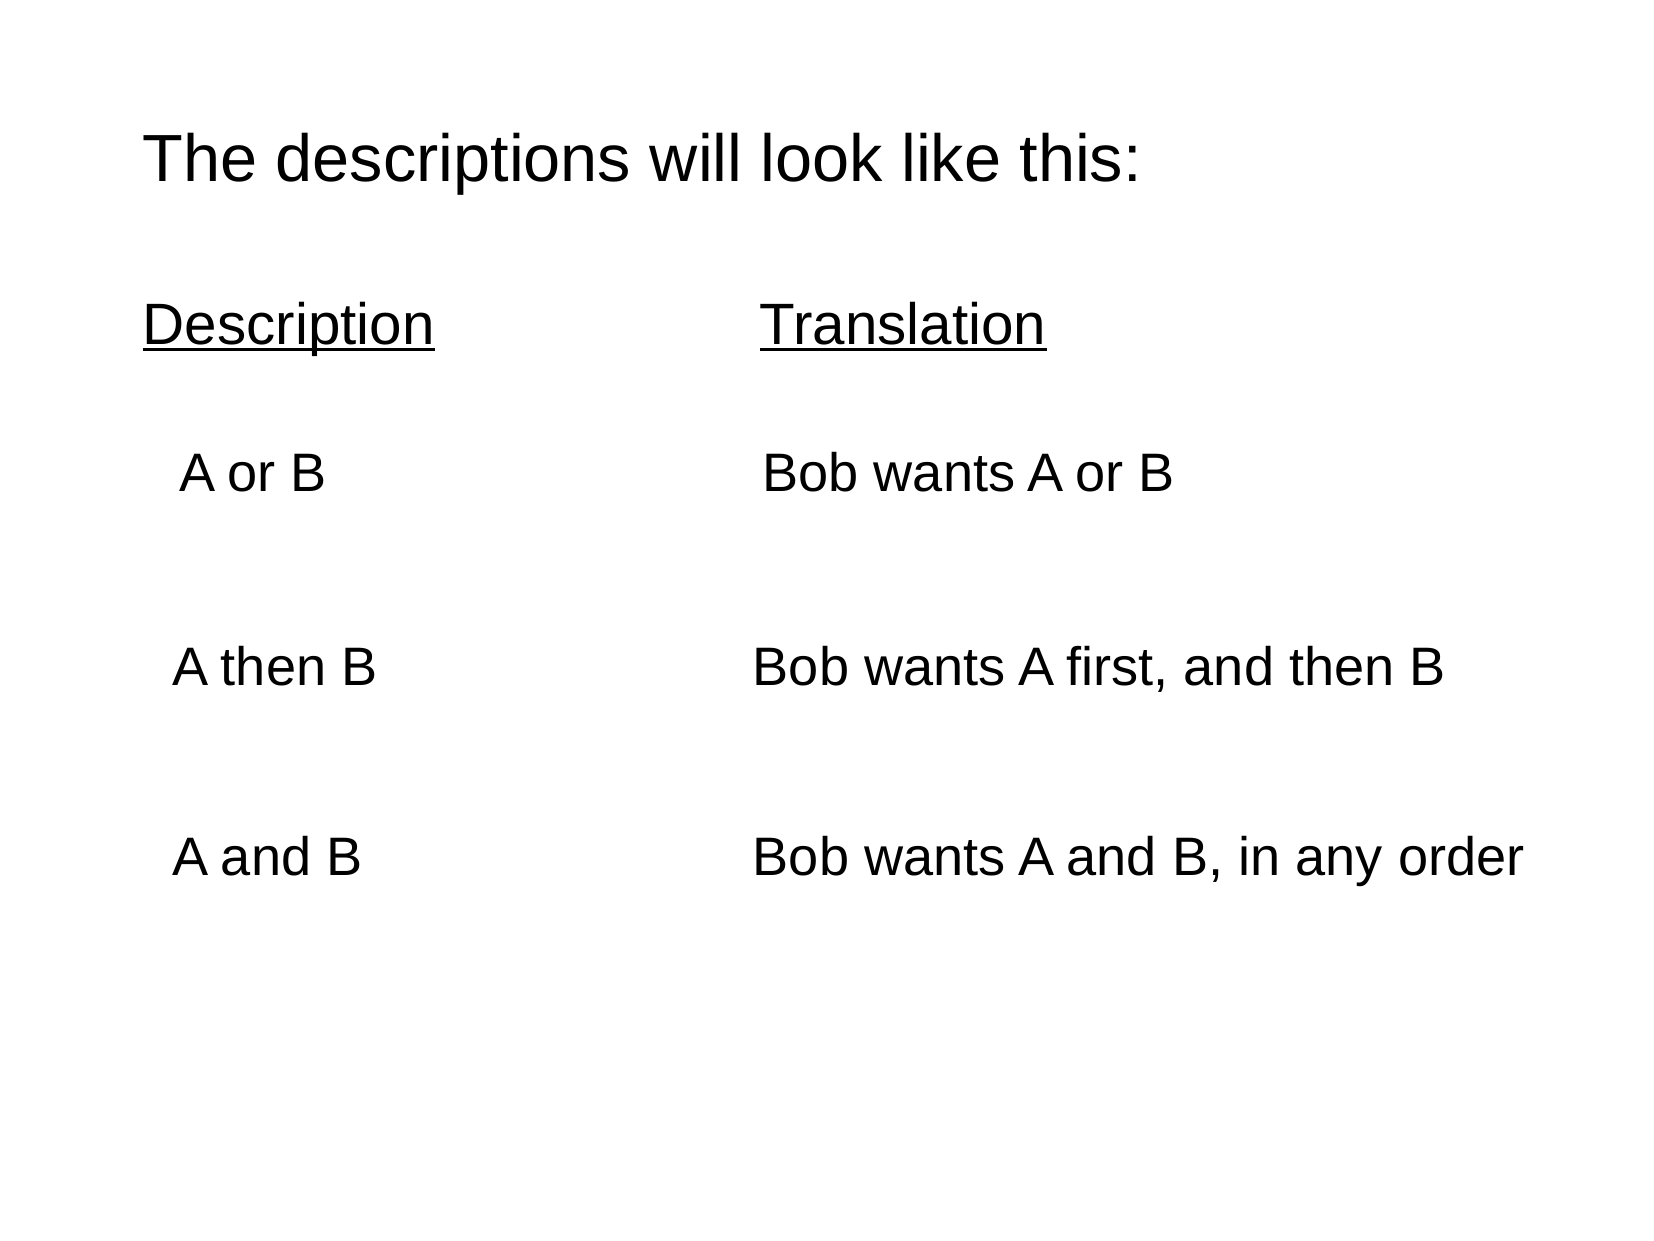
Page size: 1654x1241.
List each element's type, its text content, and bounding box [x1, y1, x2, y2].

text_box The descriptions will look like this: Description Translation A or B Bob wants A or B A then B Bob wants A first, and then B A and B Bob wants A and B, in any order [127, 113, 1625, 1241]
